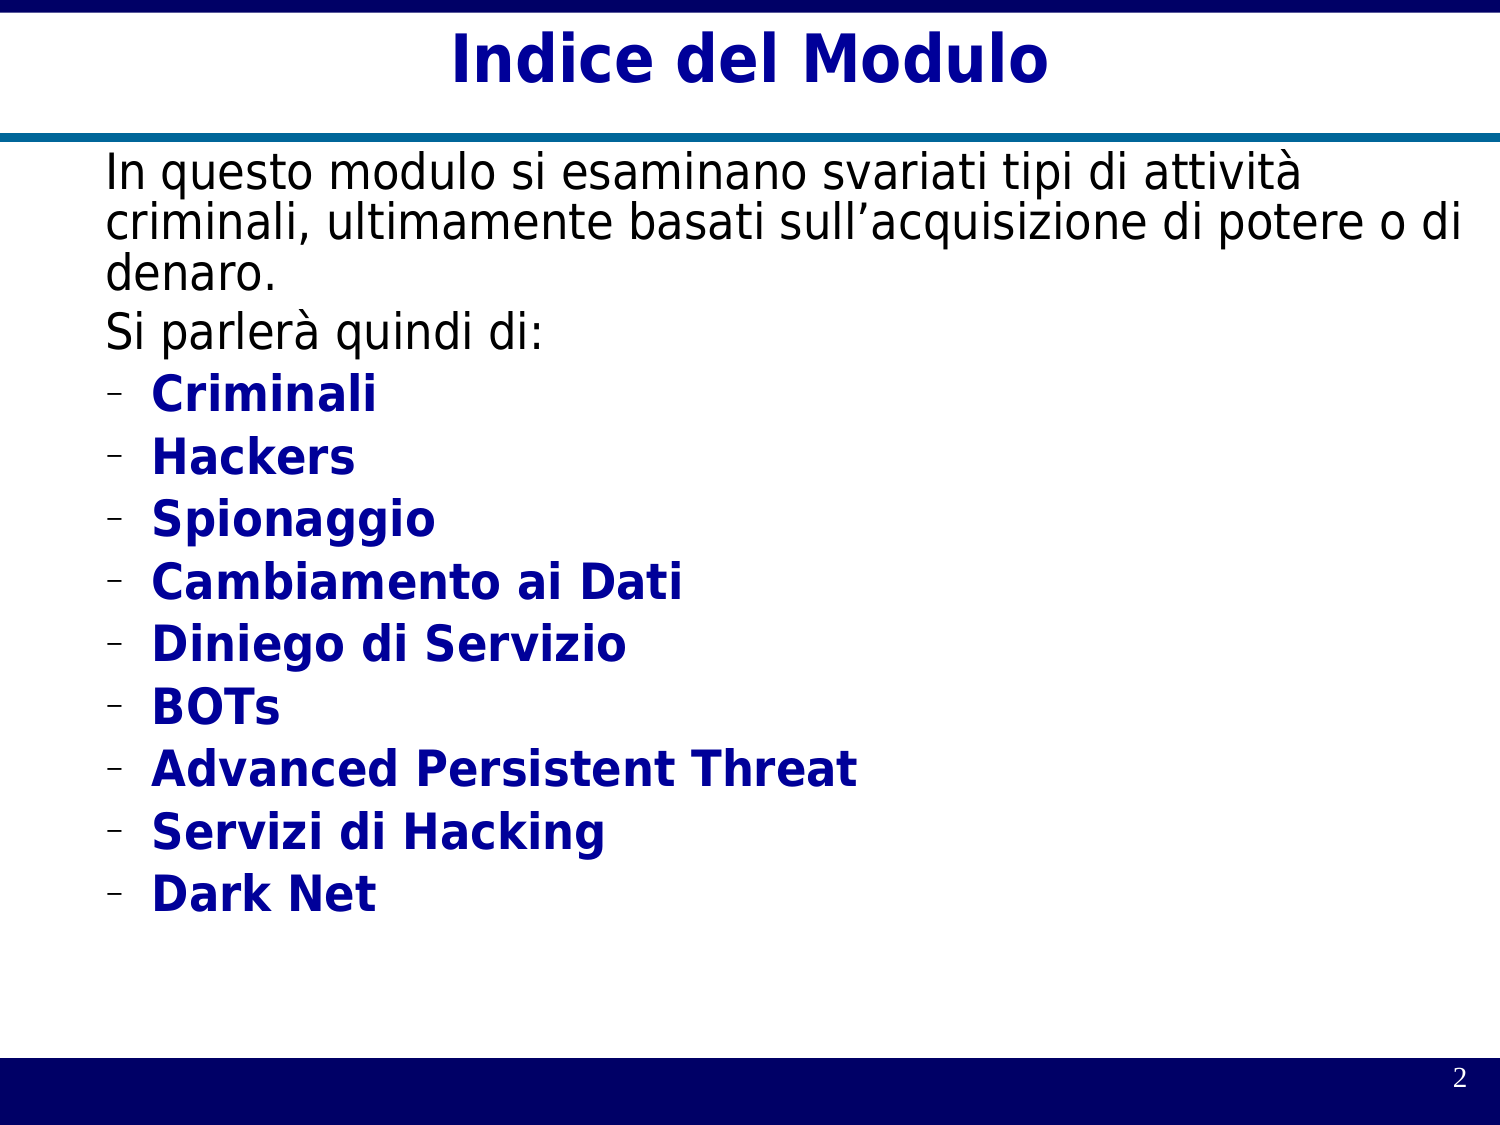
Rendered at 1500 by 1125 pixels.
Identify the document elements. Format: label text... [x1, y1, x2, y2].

title Indice del Modulo [30, 0, 1471, 126]
list In questo modulo si esaminano svariati tipi di attività criminali, ultimamente basati sull’acquisizione di potere o di denaro. Si parlerà quindi di: Criminali Hackers Spionaggio Cambiamento ai Dati Diniego di Servizio BOTs Advanced Persistent Threat Servizi di Hacking Dark Net [30, 149, 1471, 1055]
